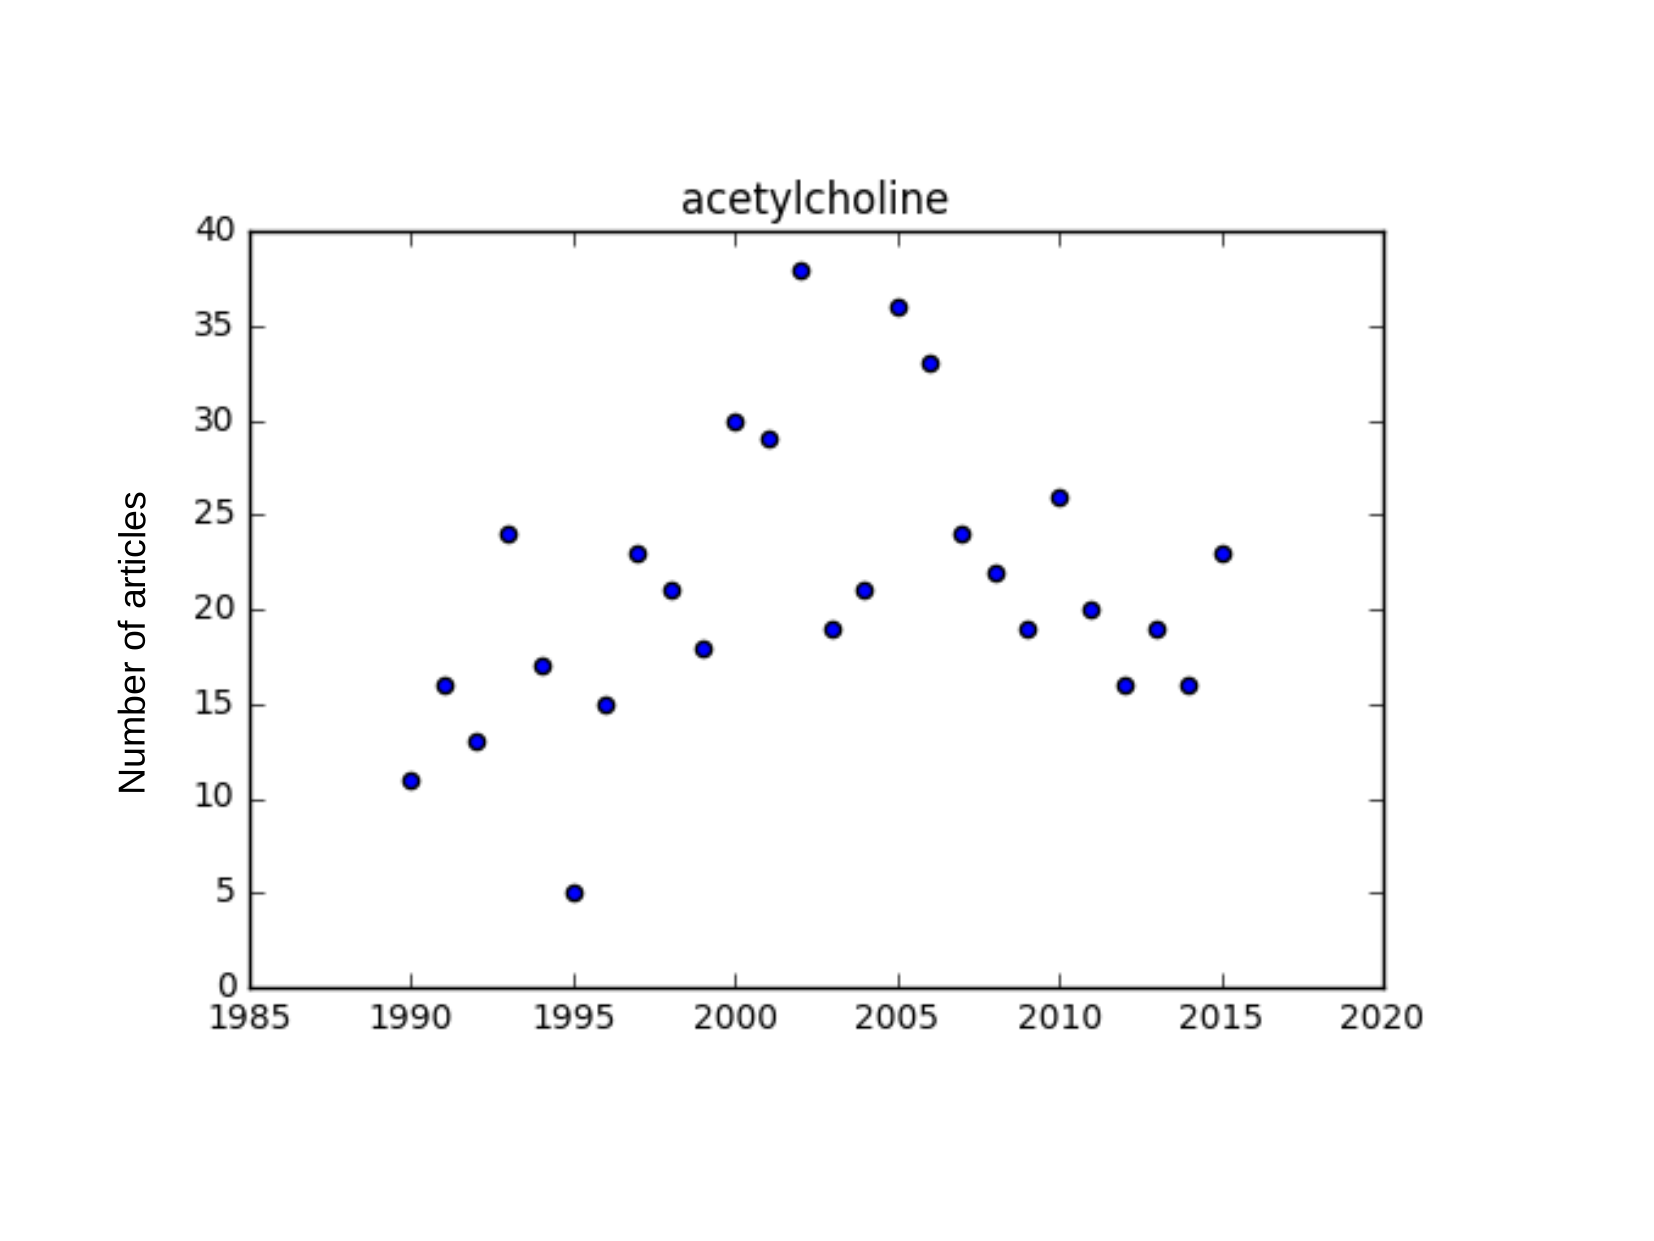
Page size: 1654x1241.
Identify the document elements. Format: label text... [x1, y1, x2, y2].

picture [67, 134, 1531, 1111]
text_box Number of articles [103, 299, 226, 811]
